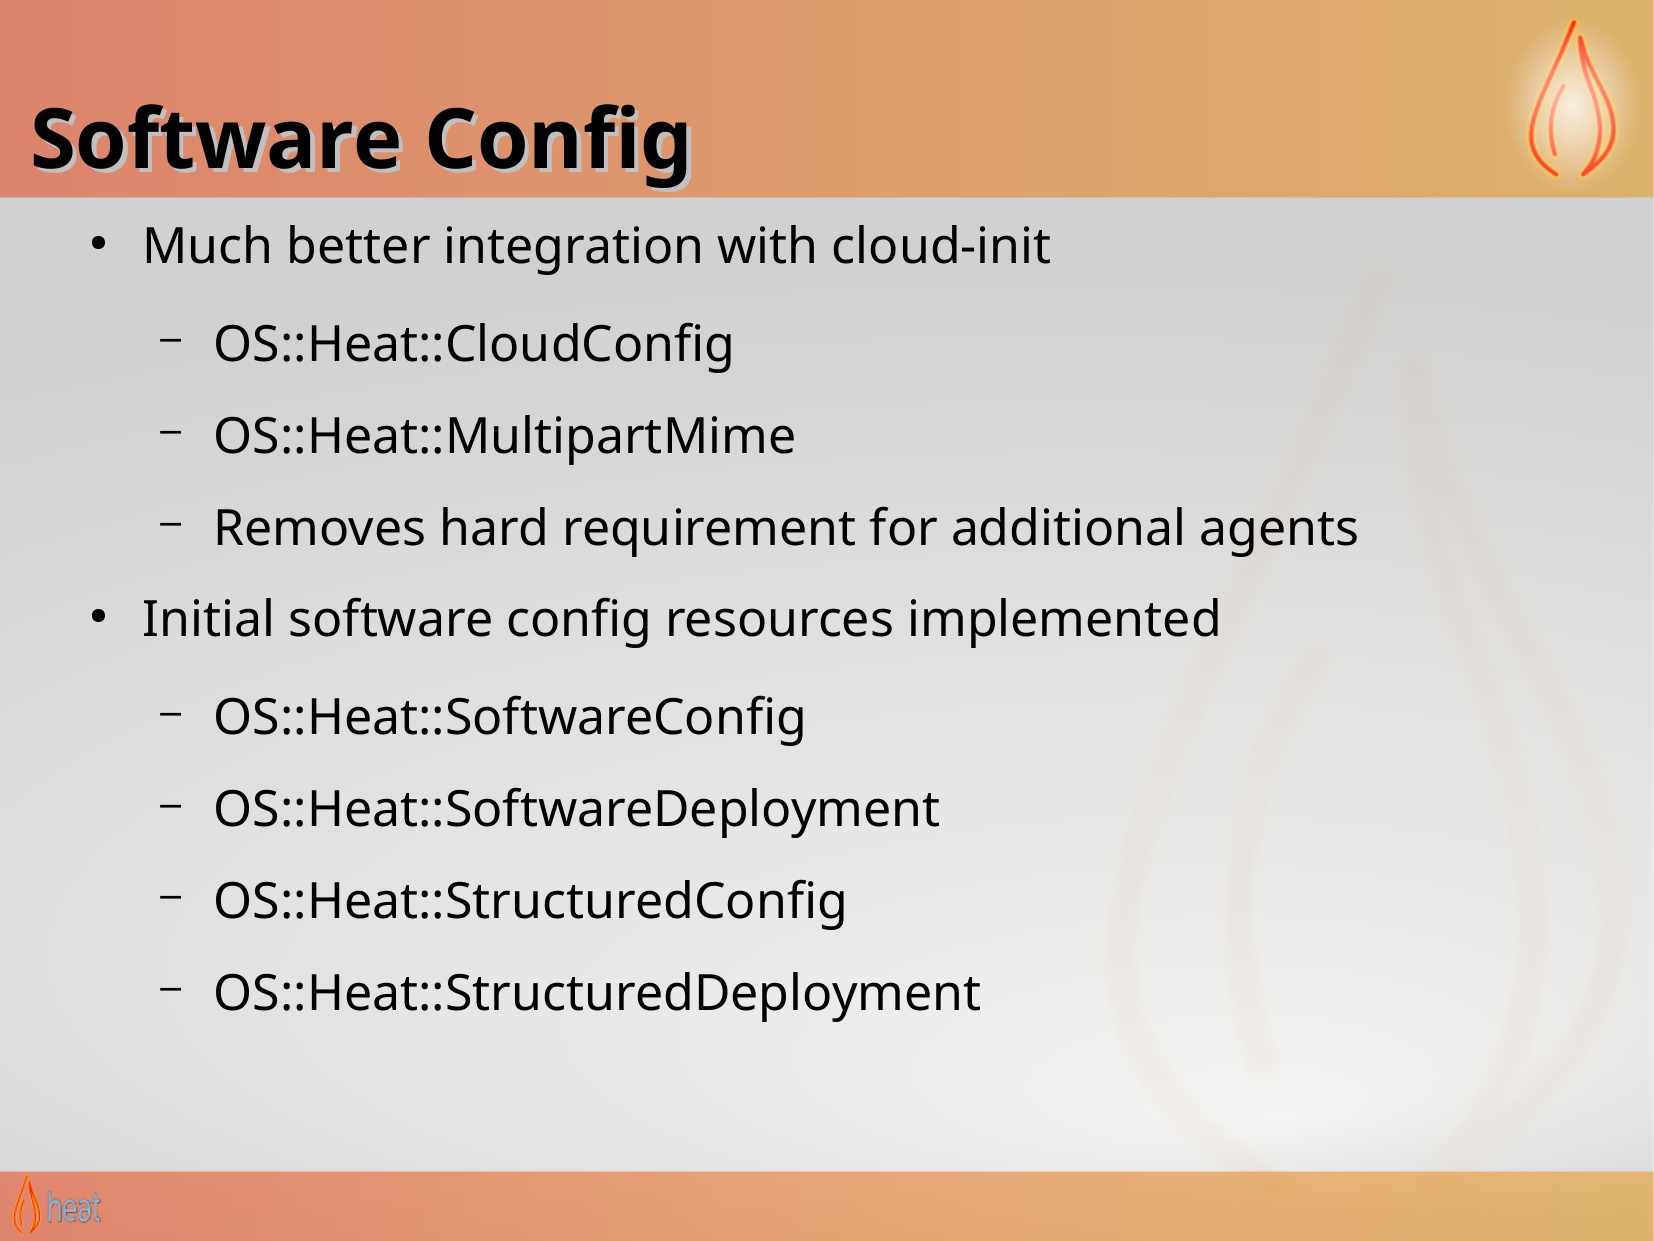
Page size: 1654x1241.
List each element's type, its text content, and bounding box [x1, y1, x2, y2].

list Much better integration with cloud-init OS::Heat::CloudConfig OS::Heat::MultipartMime Removes hard requirement for additional agents Initial software config resources implemented OS::Heat::SoftwareConfig OS::Heat::SoftwareDeployment OS::Heat::StructuredConfig OS::Heat::StructuredDeployment [71, 210, 1606, 1141]
picture [0, 0, 1654, 1241]
title Software Config [30, 23, 1606, 249]
